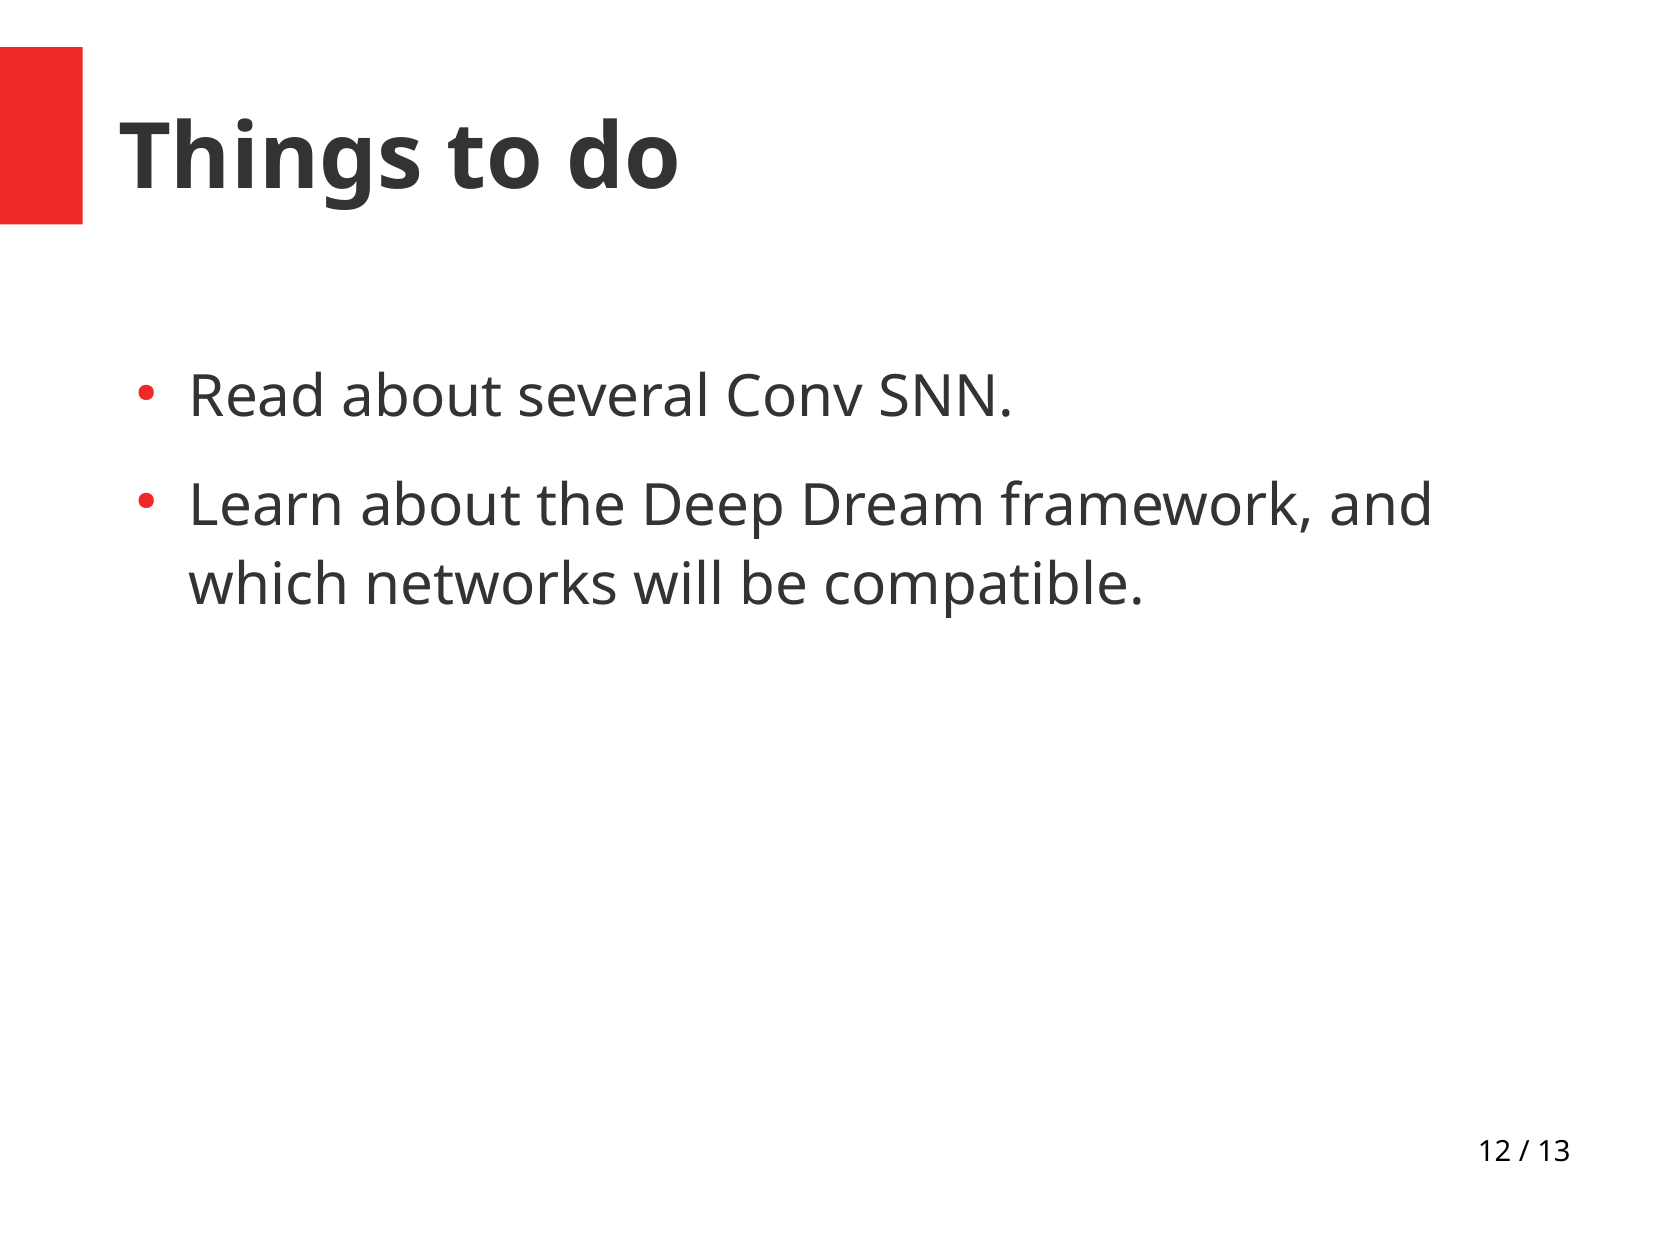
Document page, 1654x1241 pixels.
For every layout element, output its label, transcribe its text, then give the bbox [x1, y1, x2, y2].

title Things to do [118, 49, 1571, 257]
list Read about several Conv SNN. Learn about the Deep Dream framework, and which networks will be compatible. [118, 354, 1536, 1074]
